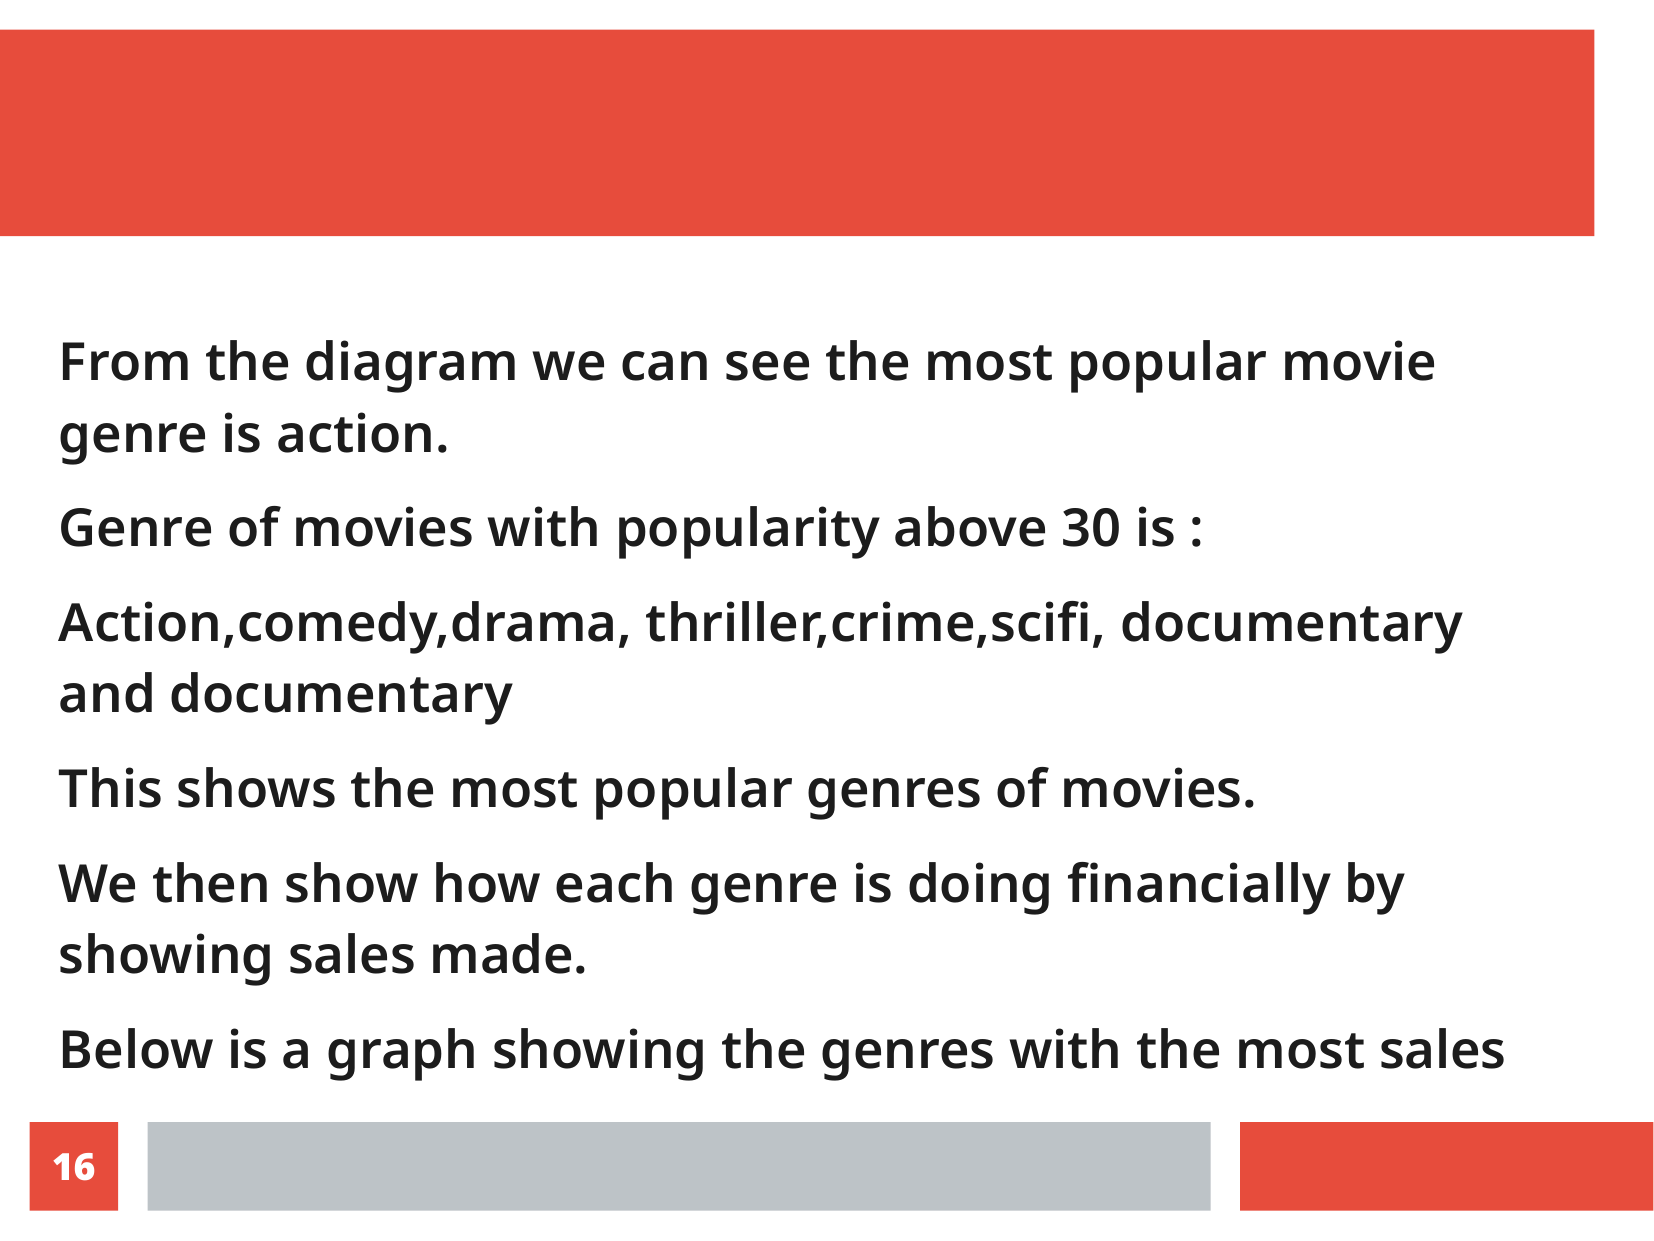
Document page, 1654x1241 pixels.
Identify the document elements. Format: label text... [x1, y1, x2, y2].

list From the diagram we can see the most popular movie genre is action. Genre of movies with popularity above 30 is : Action,comedy,drama, thriller,crime,scifi, documentary and documentary This shows the most popular genres of movies. We then show how each genre is doing financially by showing sales made. Below is a graph showing the genres with the most sales [59, 324, 1565, 1093]
